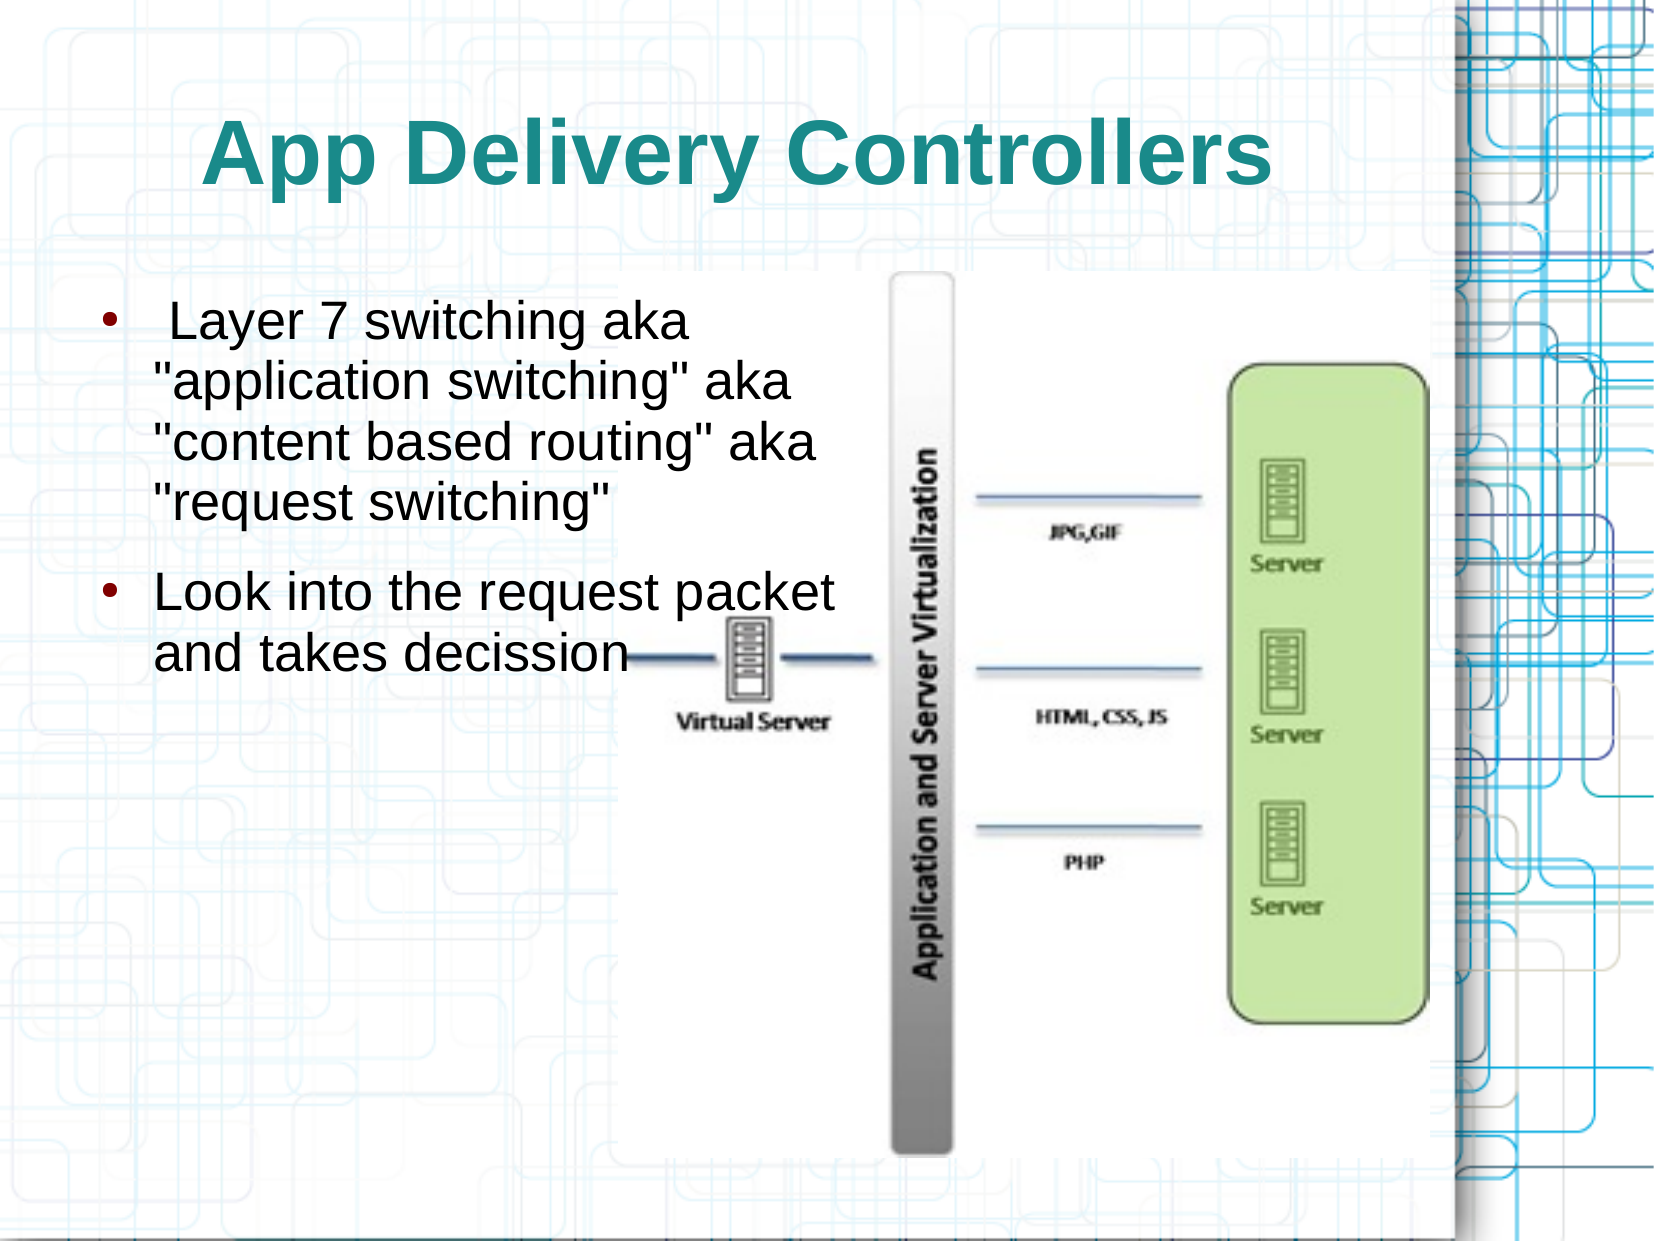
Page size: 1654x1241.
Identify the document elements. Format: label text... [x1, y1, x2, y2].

title App Delivery Controllers [59, 49, 1418, 257]
list Layer 7 switching aka "application switching" aka "content based routing" aka "request switching" Look into the request packet and takes decission [82, 290, 886, 1111]
picture [0, 0, 1654, 1241]
